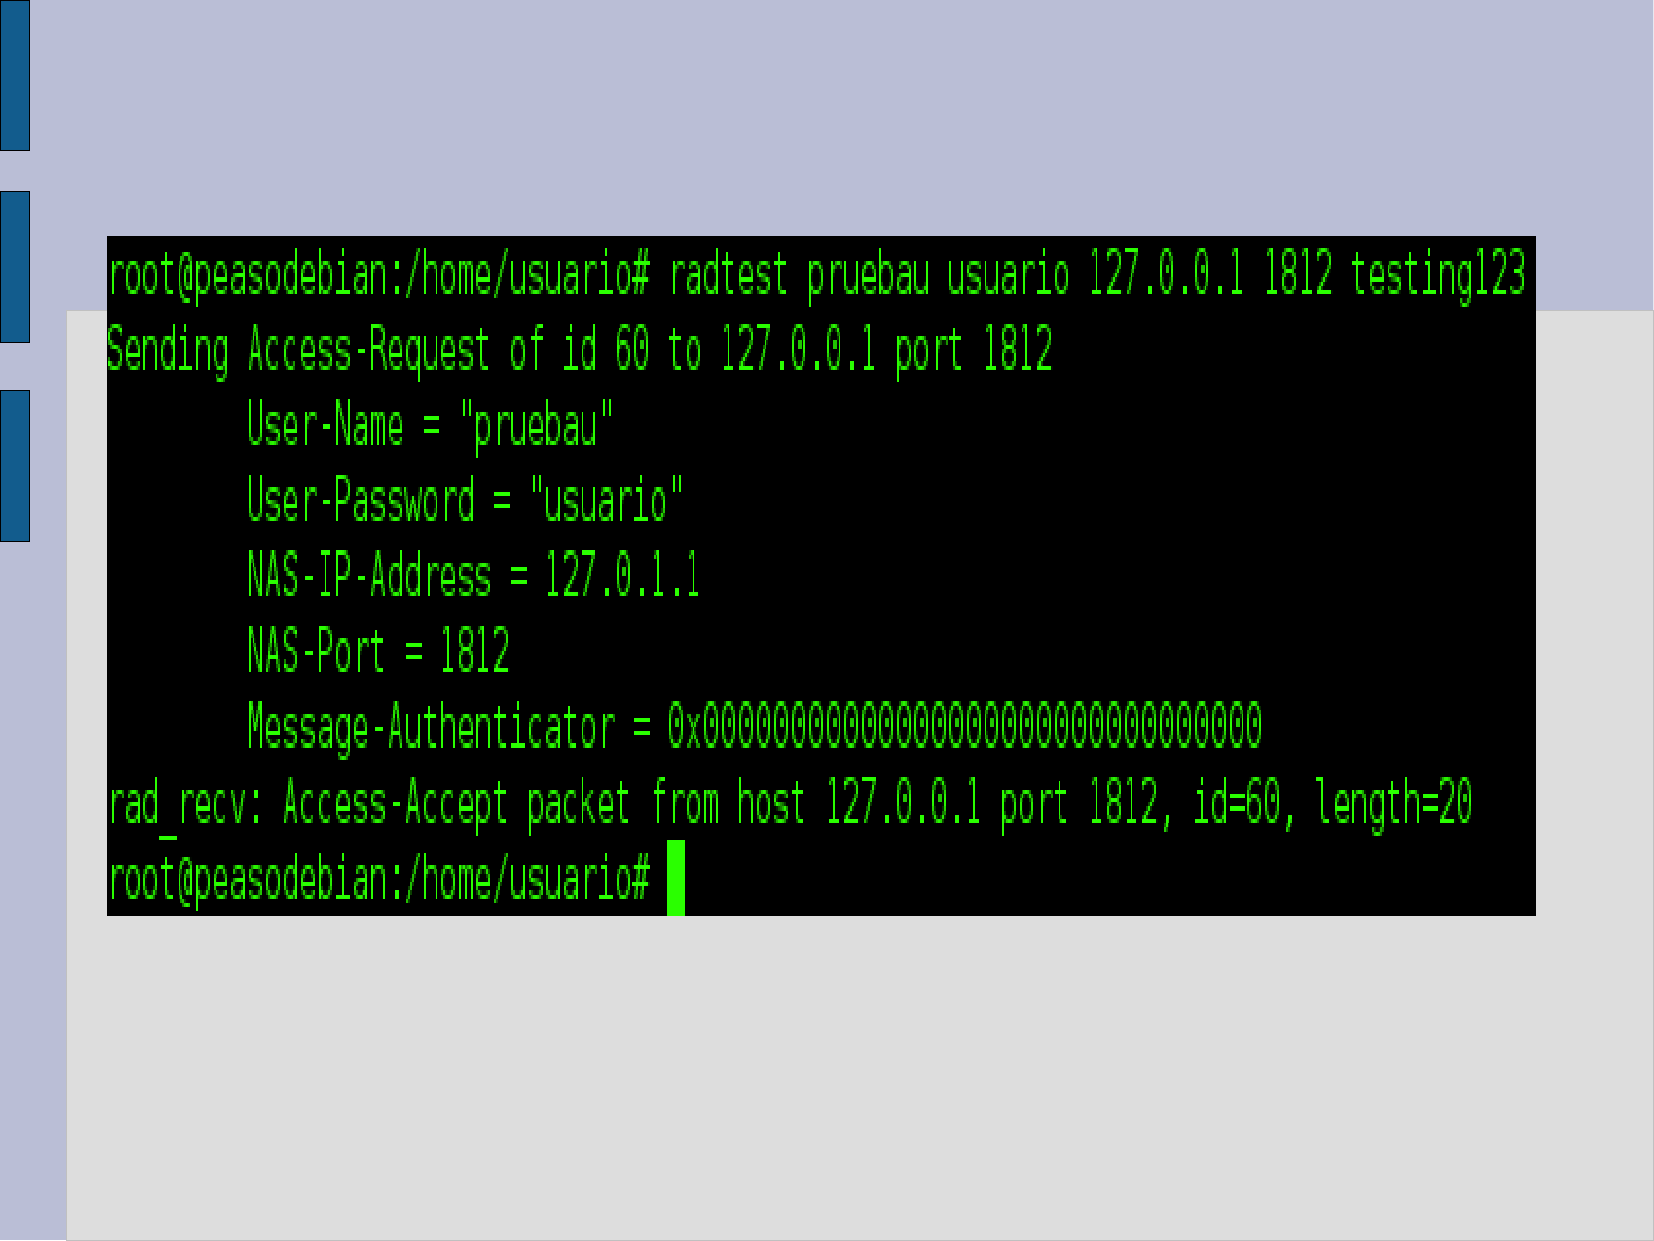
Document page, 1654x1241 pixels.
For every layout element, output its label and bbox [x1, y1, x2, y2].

picture [107, 236, 1536, 916]
